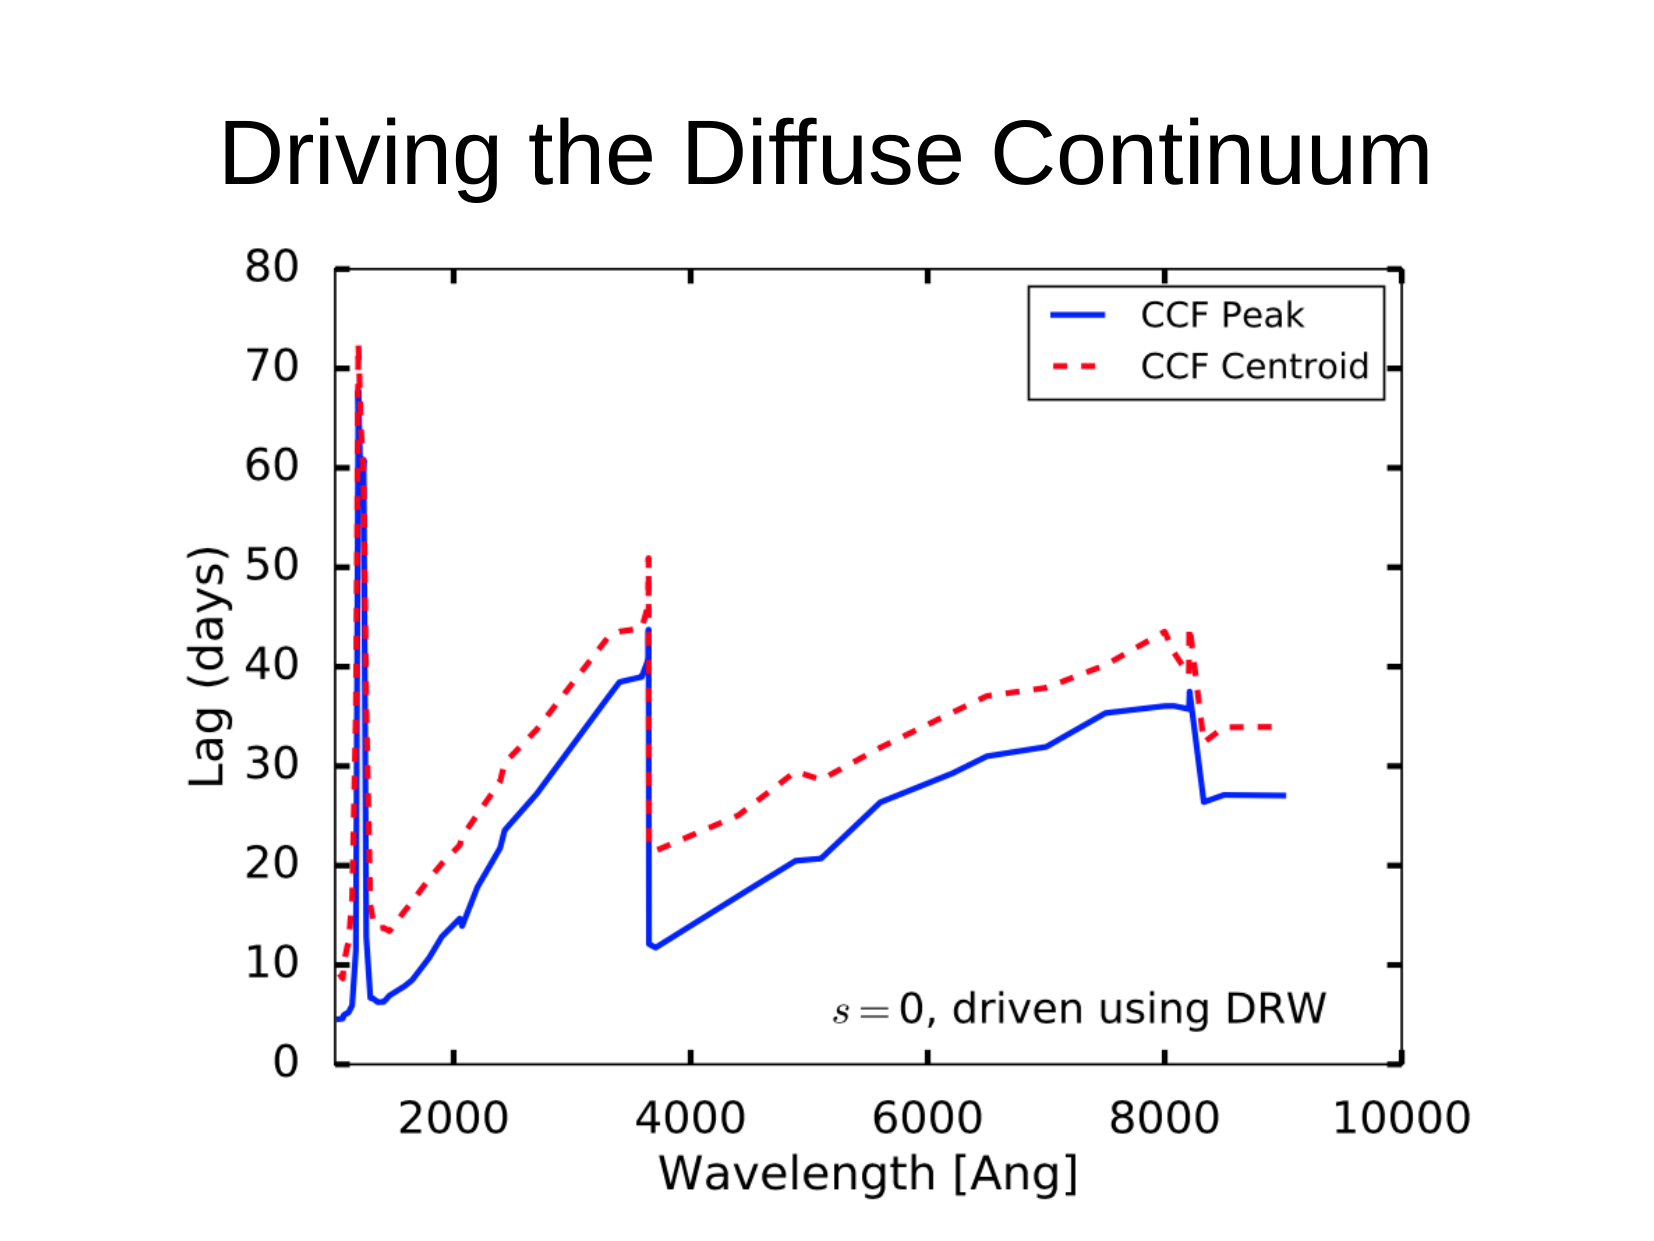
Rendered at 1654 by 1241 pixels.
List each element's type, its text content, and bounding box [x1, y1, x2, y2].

picture [150, 204, 1505, 1231]
title Driving the Diffuse Continuum [82, 49, 1571, 257]
